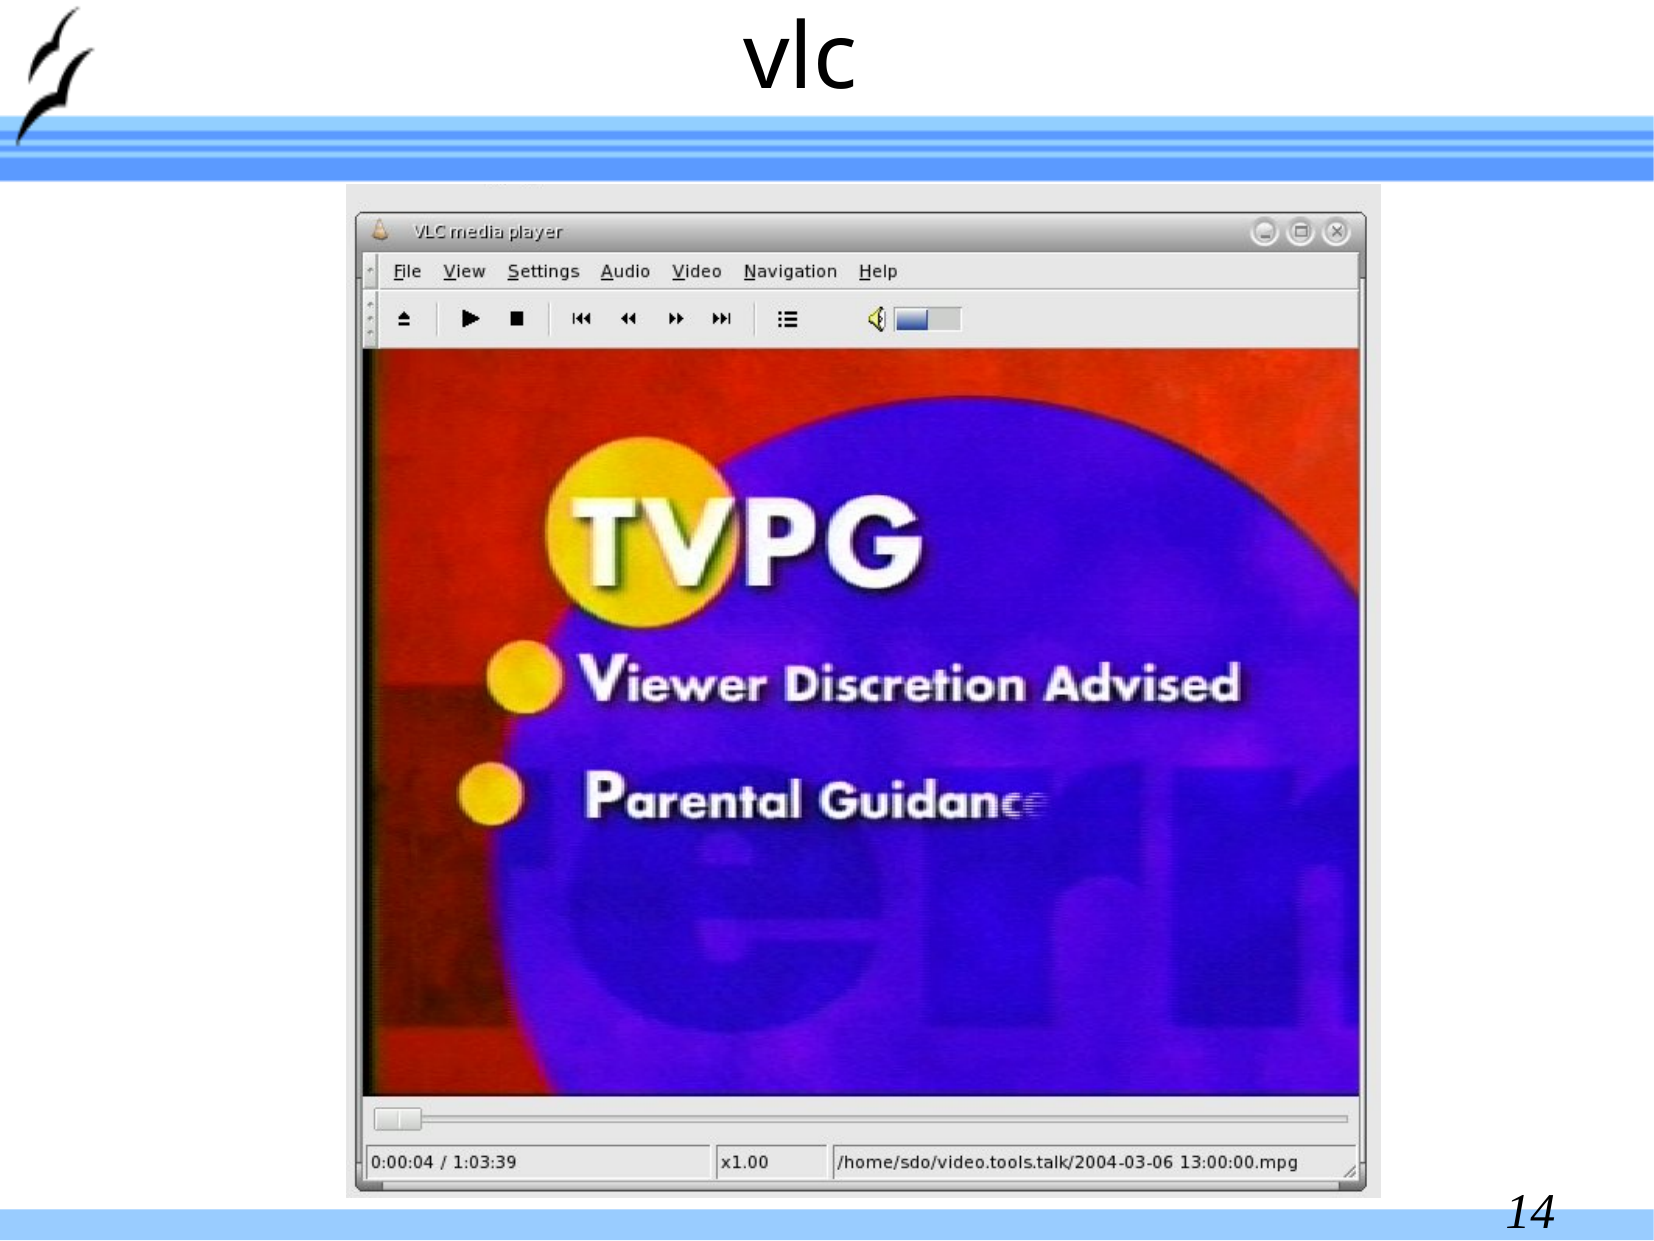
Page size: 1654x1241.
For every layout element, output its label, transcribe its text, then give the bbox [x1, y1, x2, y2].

title vlc [94, 0, 1507, 121]
picture [0, 0, 1654, 1198]
